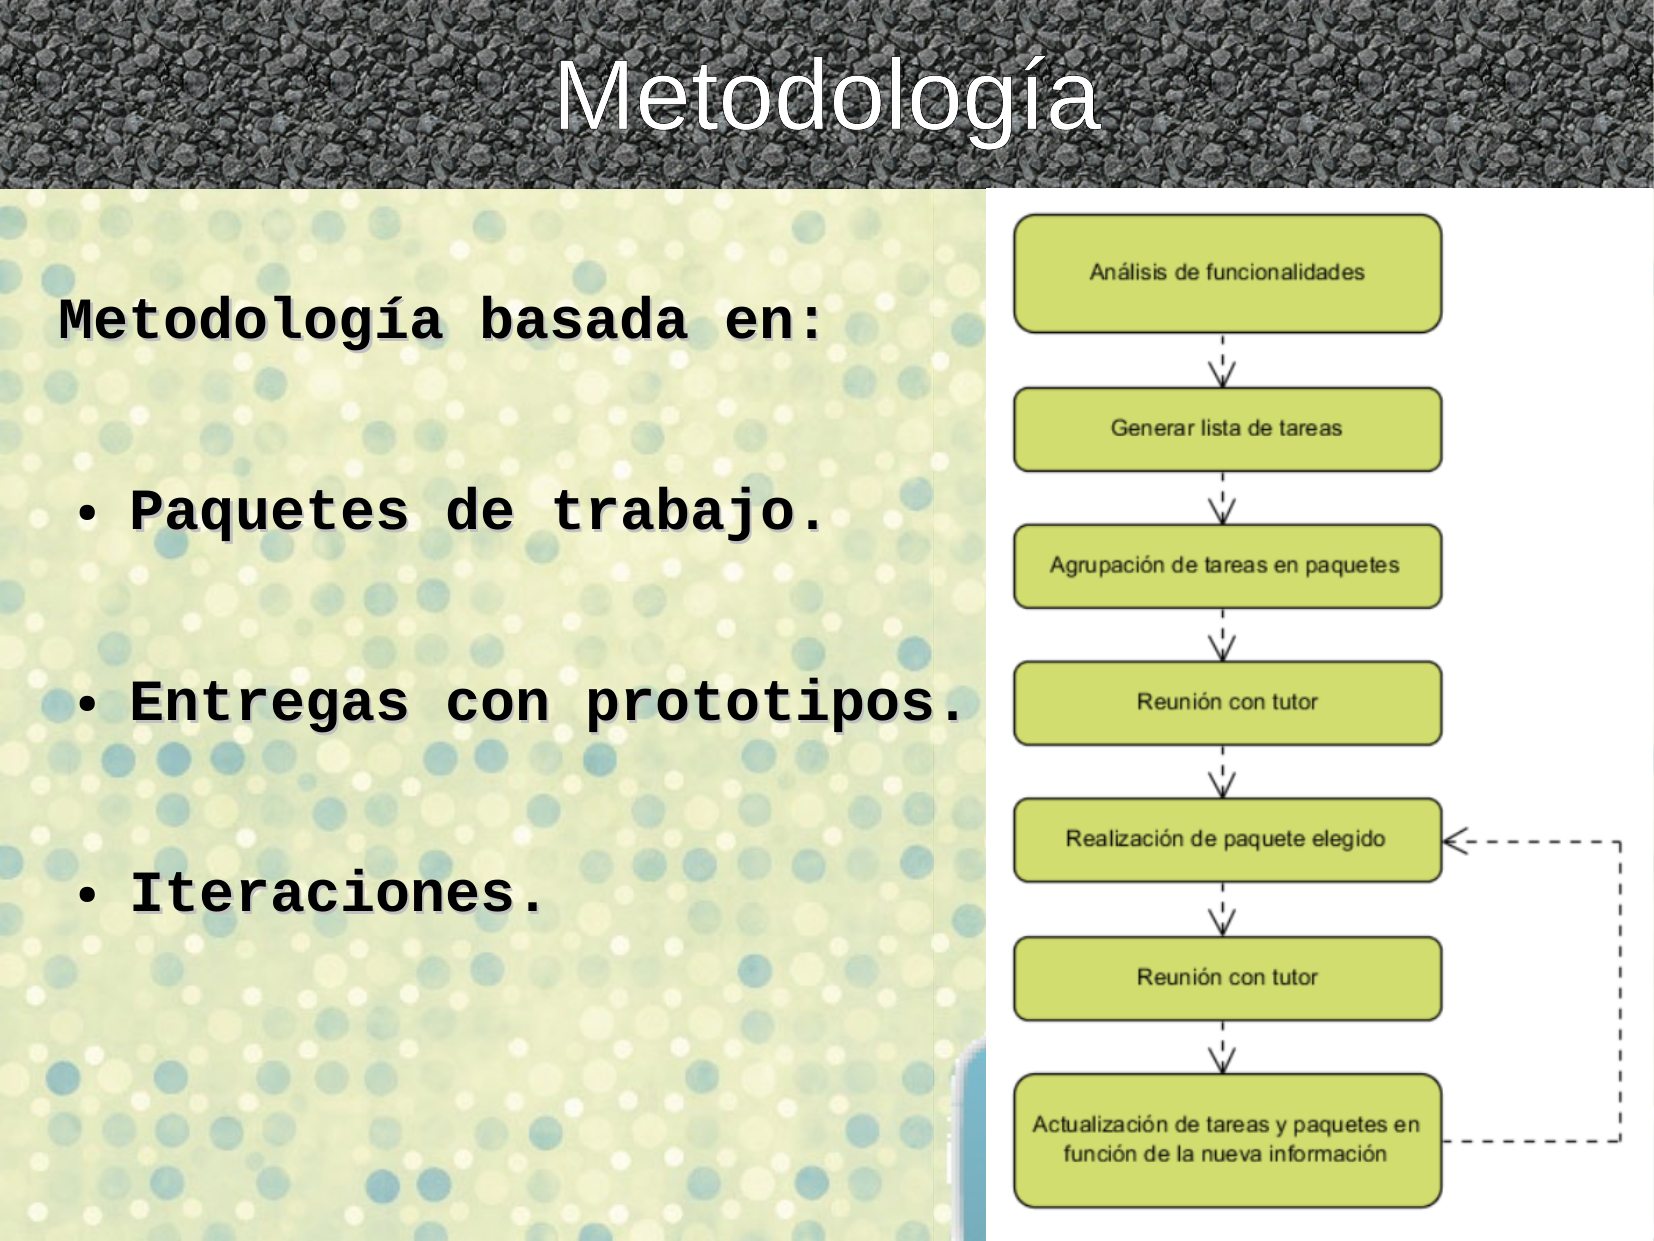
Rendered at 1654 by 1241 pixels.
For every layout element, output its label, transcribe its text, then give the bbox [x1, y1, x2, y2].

list Metodología basada en: Paquetes de trabajo. Entregas con prototipos. Iteraciones. [59, 290, 1571, 1010]
title Metodología [0, 0, 1654, 189]
picture [0, 188, 1654, 1241]
